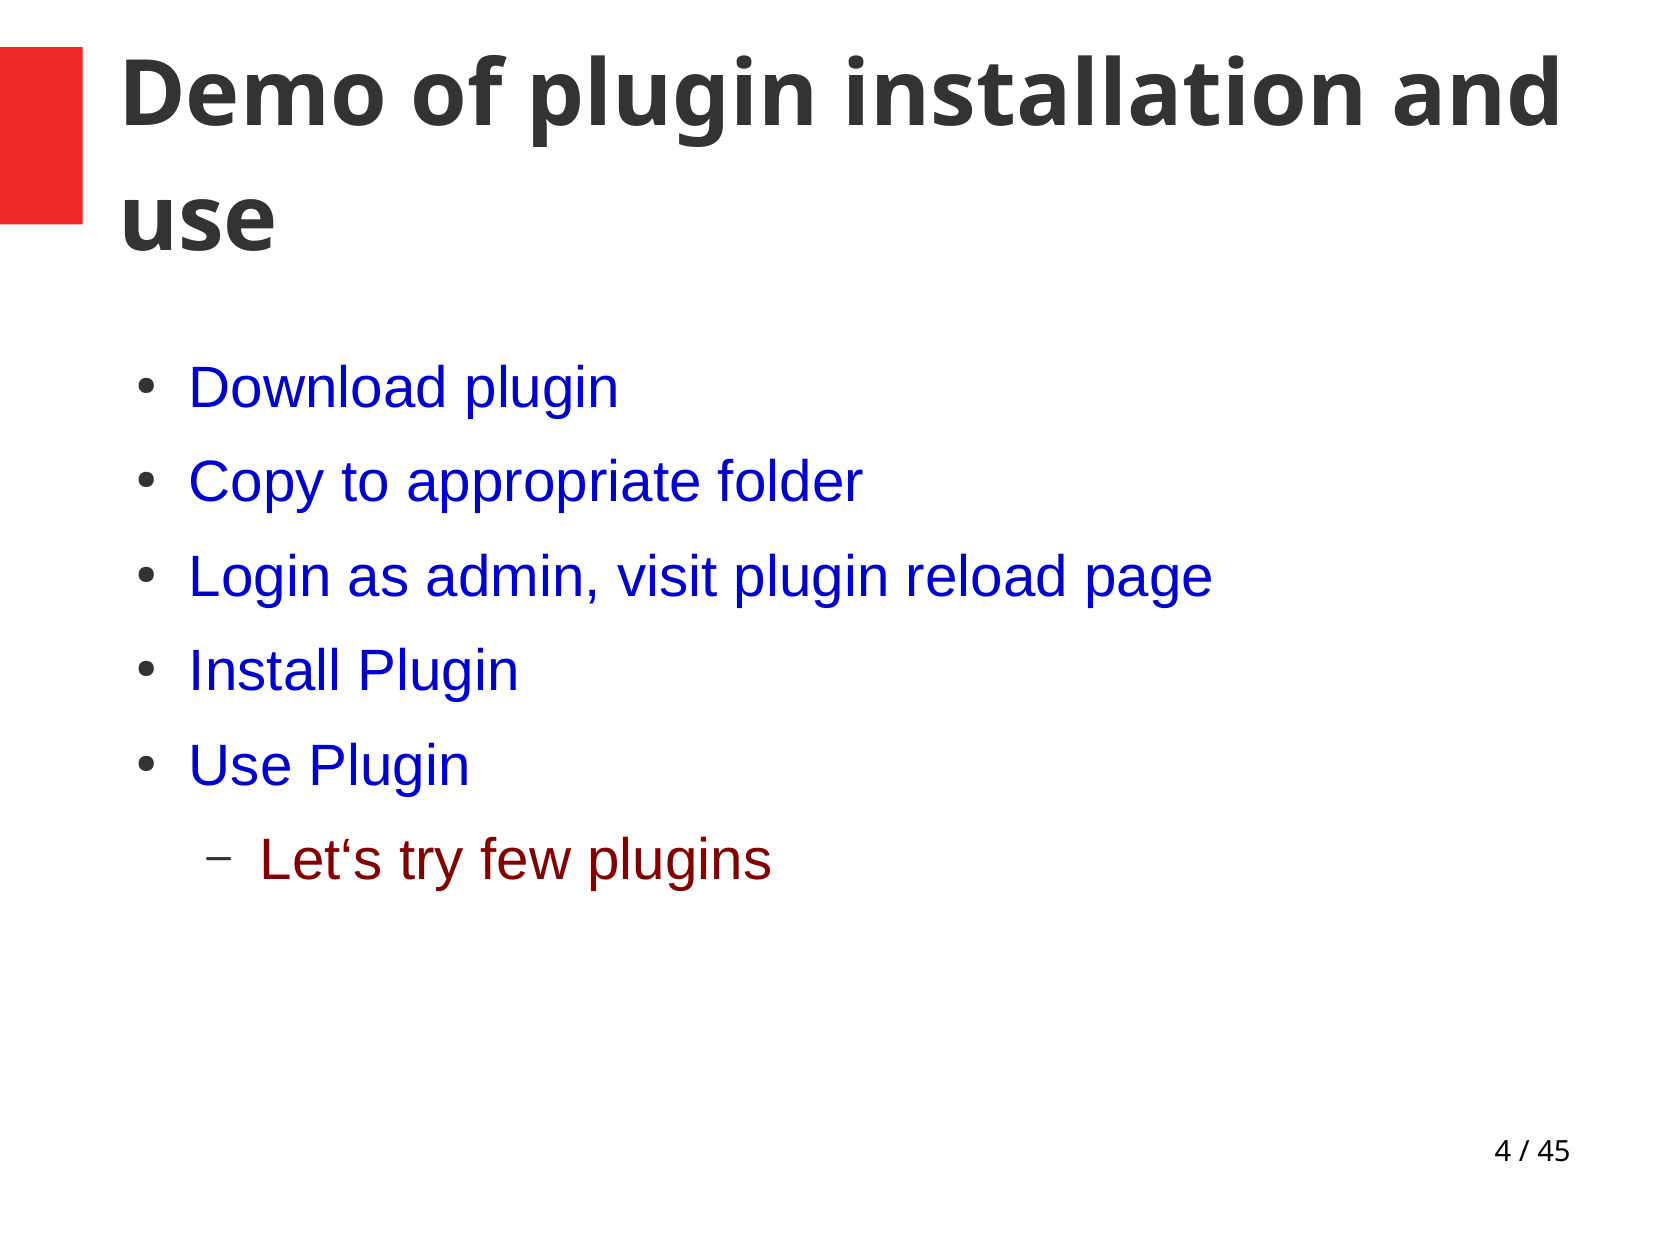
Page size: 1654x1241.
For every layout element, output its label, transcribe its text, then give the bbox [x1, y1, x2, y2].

title Demo of plugin installation and use [118, 27, 1571, 278]
list Download plugin Copy to appropriate folder Login as admin, visit plugin reload page Install Plugin Use Plugin Let‘s try few plugins [118, 354, 1536, 1074]
